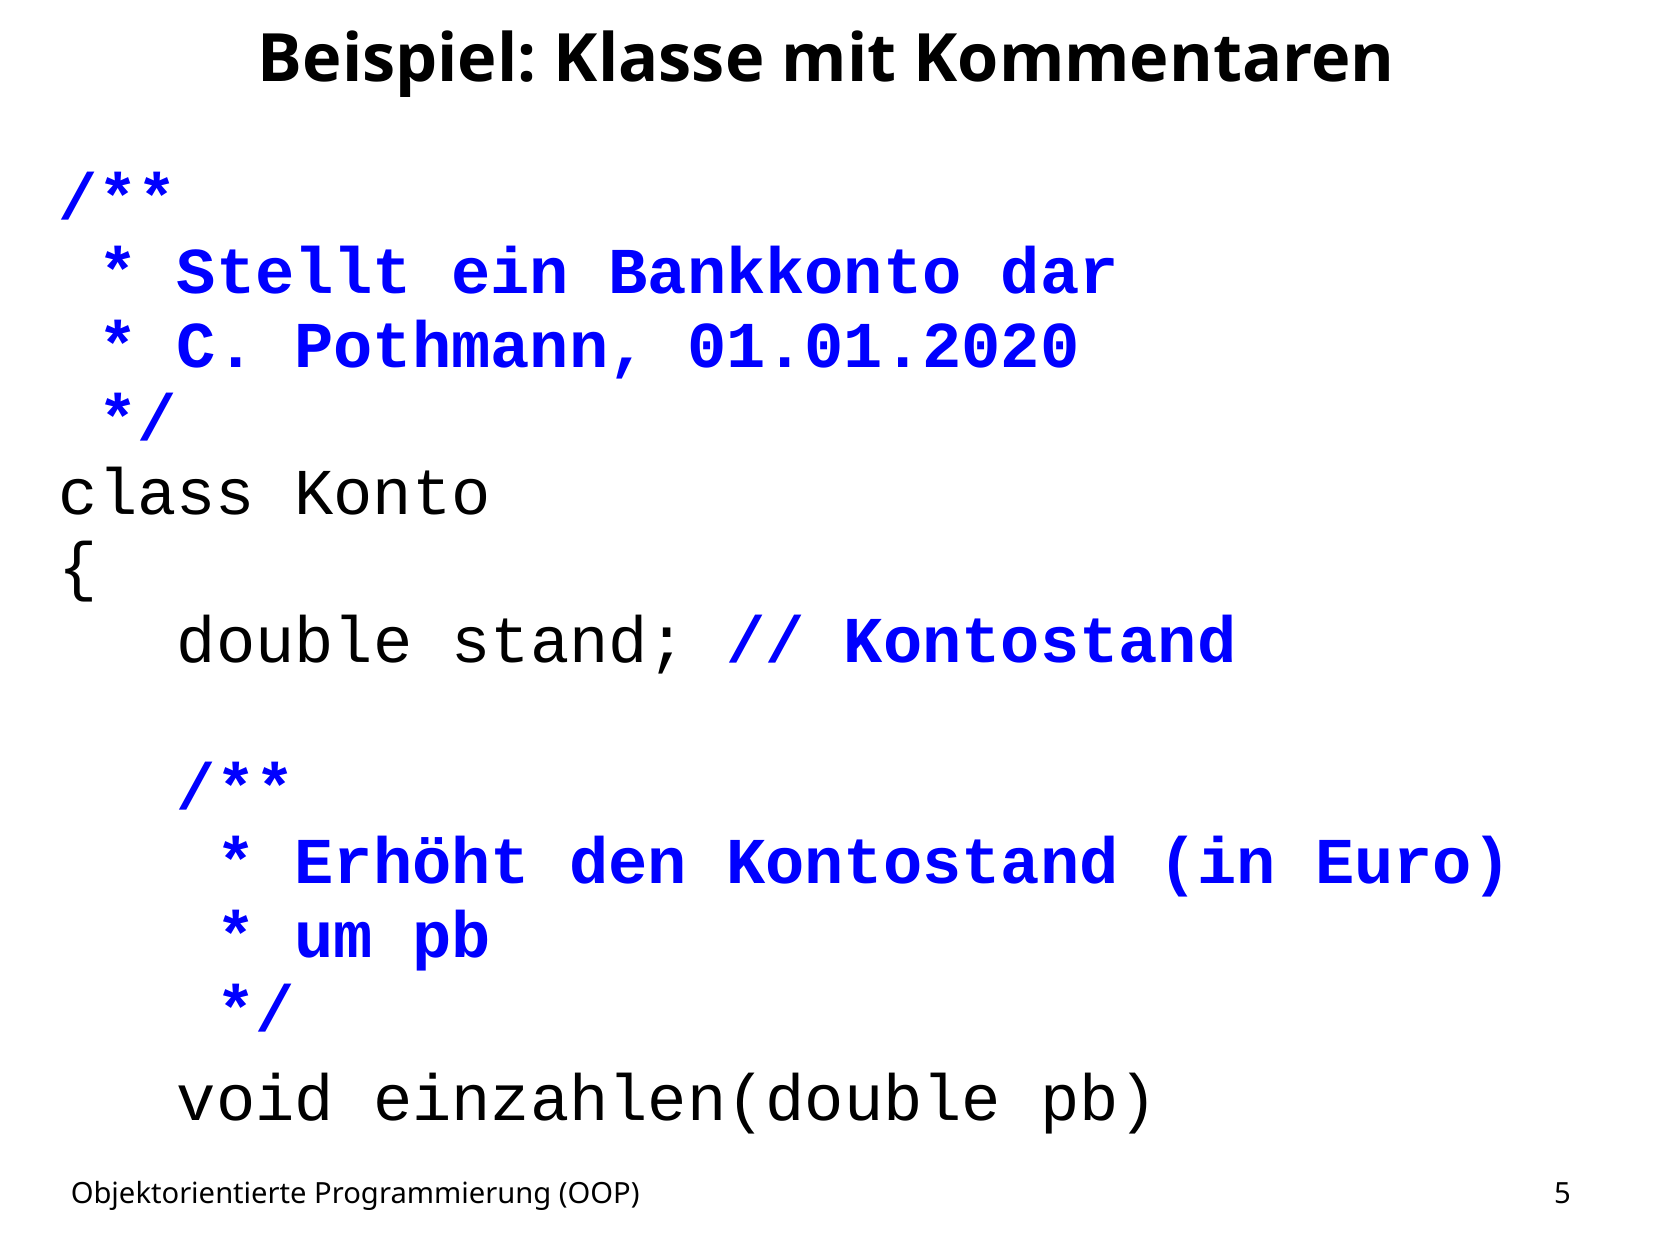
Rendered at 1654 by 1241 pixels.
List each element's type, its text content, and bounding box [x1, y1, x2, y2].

title Beispiel: Klasse mit Kommentaren [0, 5, 1654, 107]
list /** * Stellt ein Bankkonto dar * C. Pothmann, 01.01.2020 */ class Konto { double stand; // Kontostand /** * Erhöht den Kontostand (in Euro) * um pb */ void einzahlen(double pb) [59, 165, 1630, 1146]
